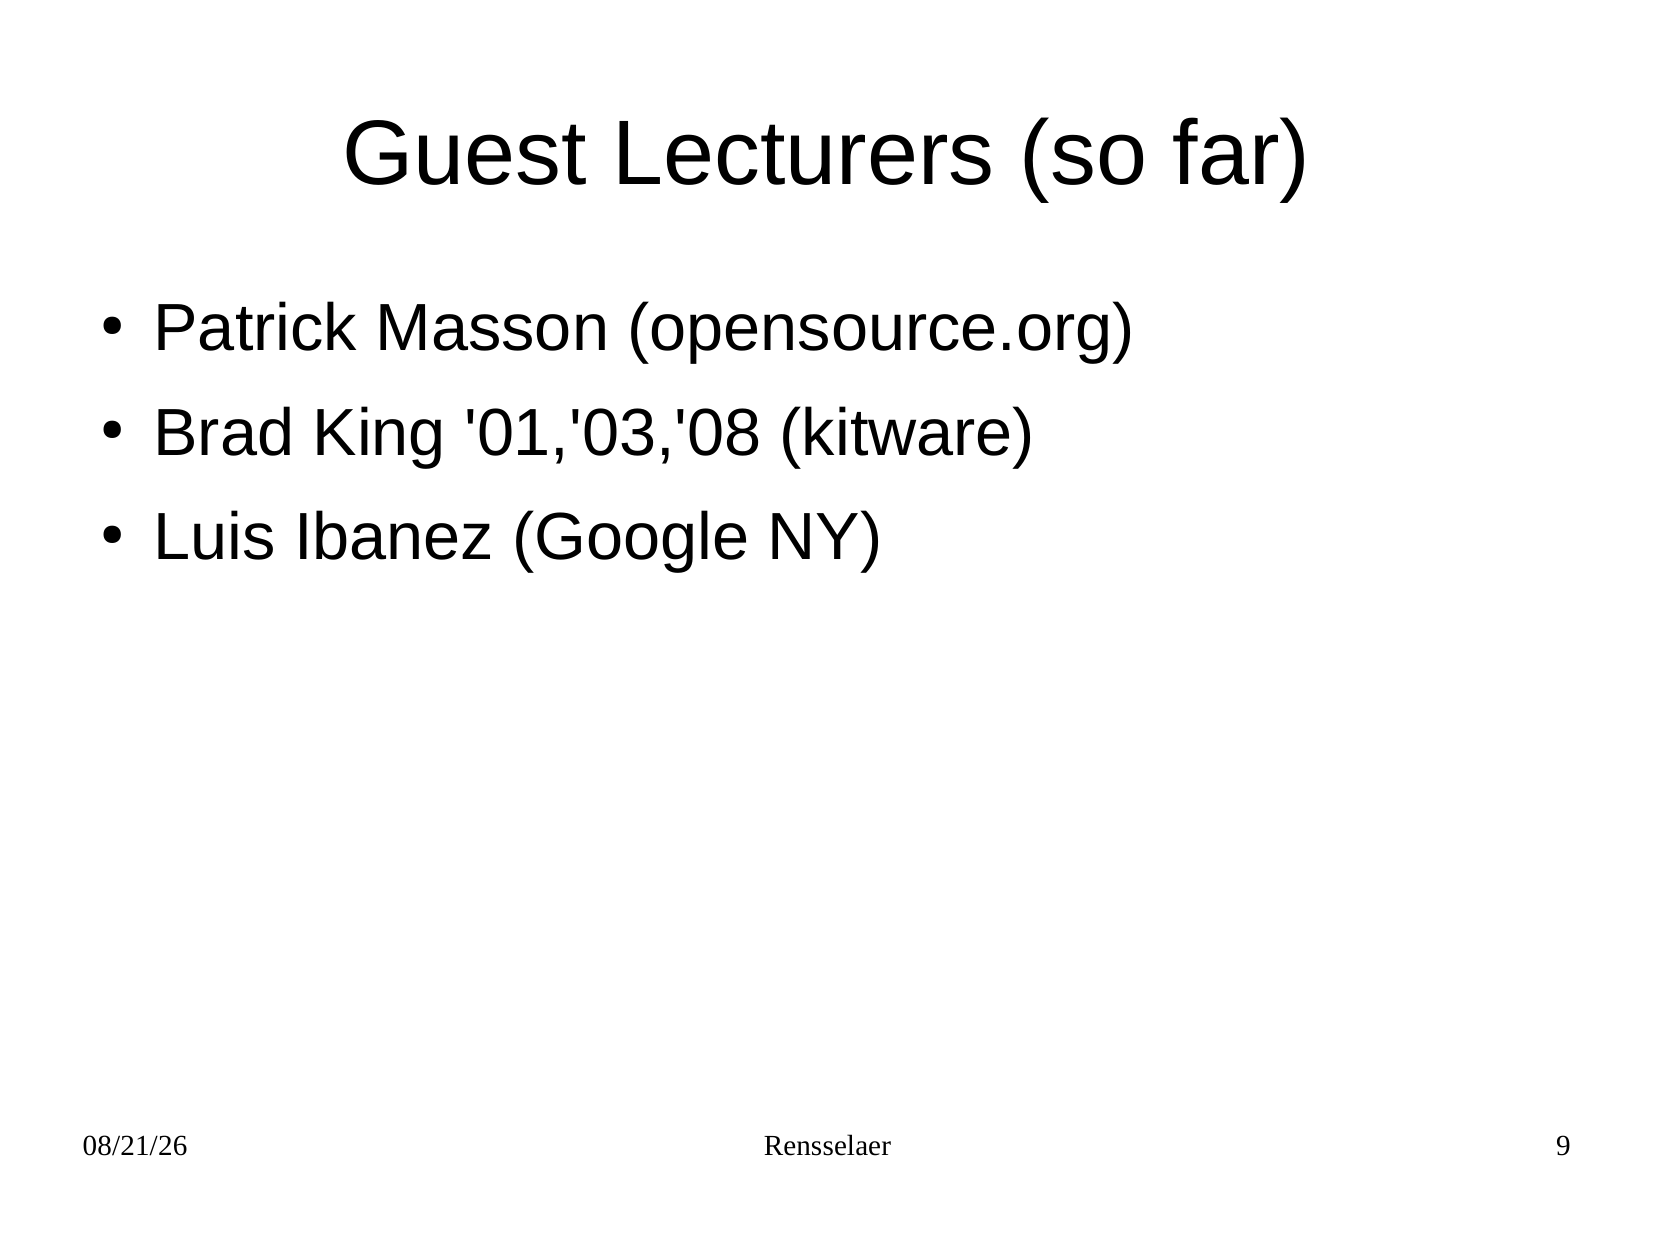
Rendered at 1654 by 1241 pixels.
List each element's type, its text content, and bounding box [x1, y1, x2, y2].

list Patrick Masson (opensource.org) Brad King '01,'03,'08 (kitware) Luis Ibanez (Google NY) [82, 290, 1571, 1010]
title Guest Lecturers (so far) [82, 49, 1571, 257]
